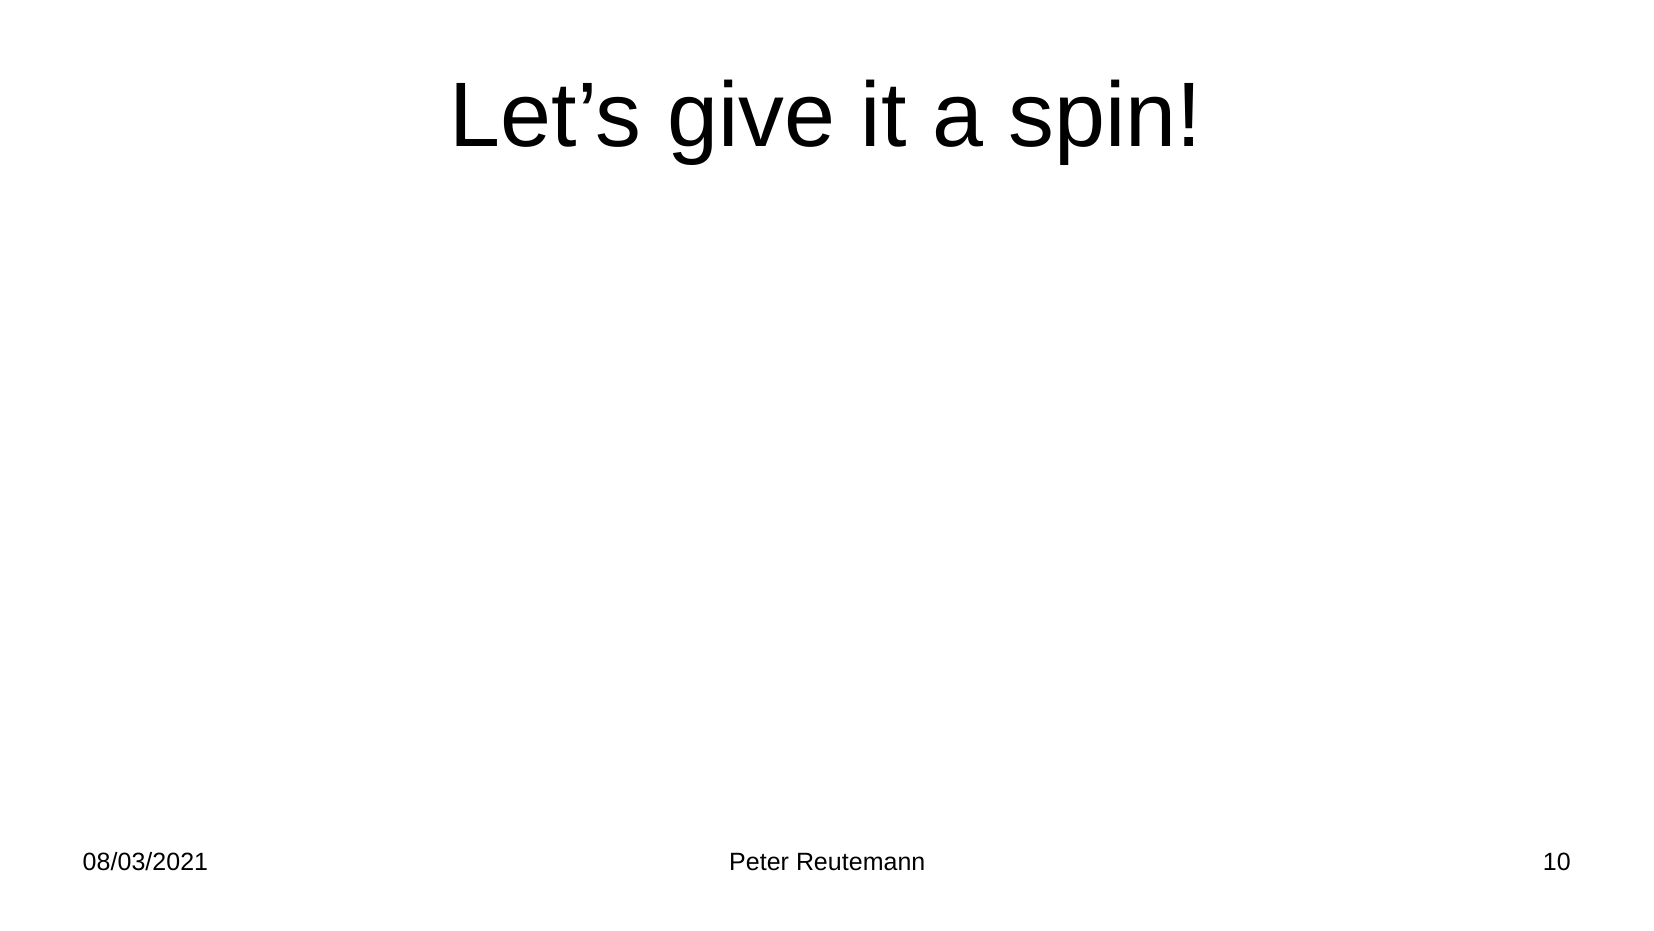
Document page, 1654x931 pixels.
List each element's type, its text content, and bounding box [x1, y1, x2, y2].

title Let’s give it a spin! [82, 37, 1571, 193]
